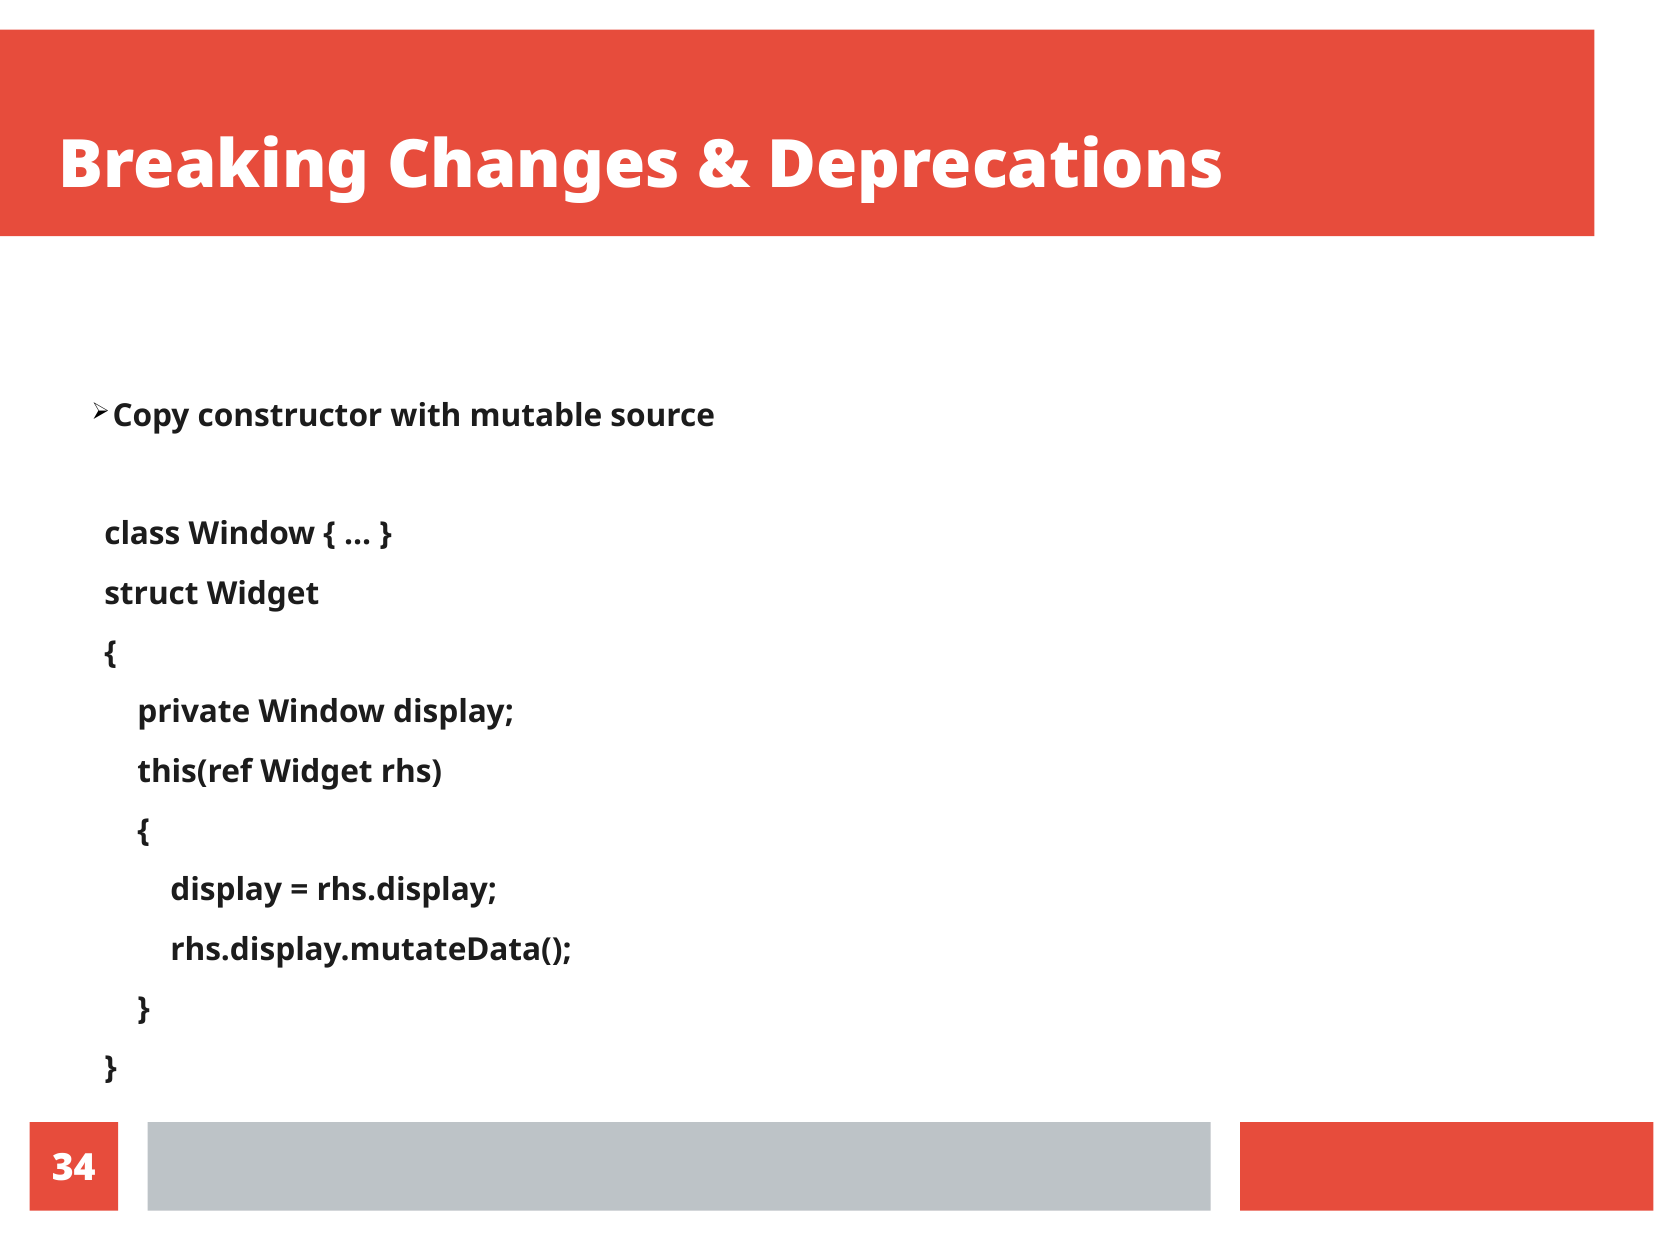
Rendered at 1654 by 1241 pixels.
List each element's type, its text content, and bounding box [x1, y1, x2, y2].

title Breaking Changes & Deprecations [59, 59, 1595, 207]
list Copy constructor with mutable source class Window { … } struct Widget { private Window display; this(ref Widget rhs) { display = rhs.display; rhs.display.mutateData(); } } [59, 324, 1565, 1093]
